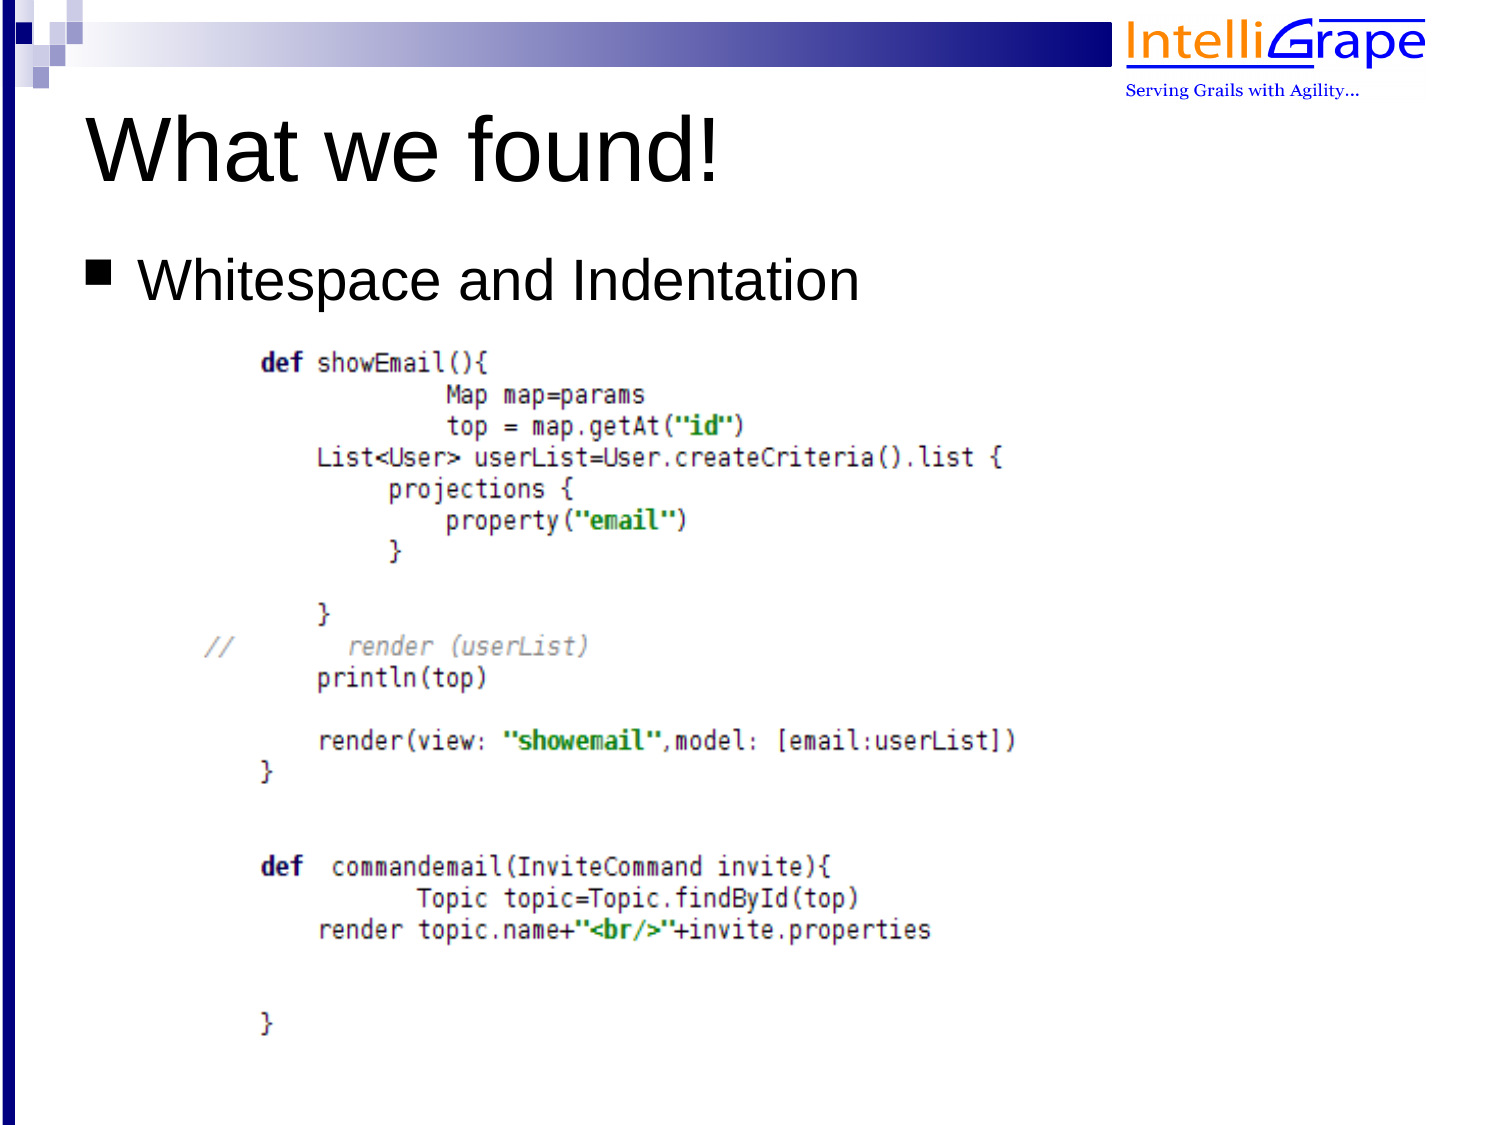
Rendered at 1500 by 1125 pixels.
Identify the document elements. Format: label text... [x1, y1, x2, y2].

text_box Whitespace and Indentation [67, 236, 1418, 319]
picture [201, 341, 1312, 1040]
text_box What we found! [70, 34, 1421, 260]
picture [1125, 12, 1425, 100]
